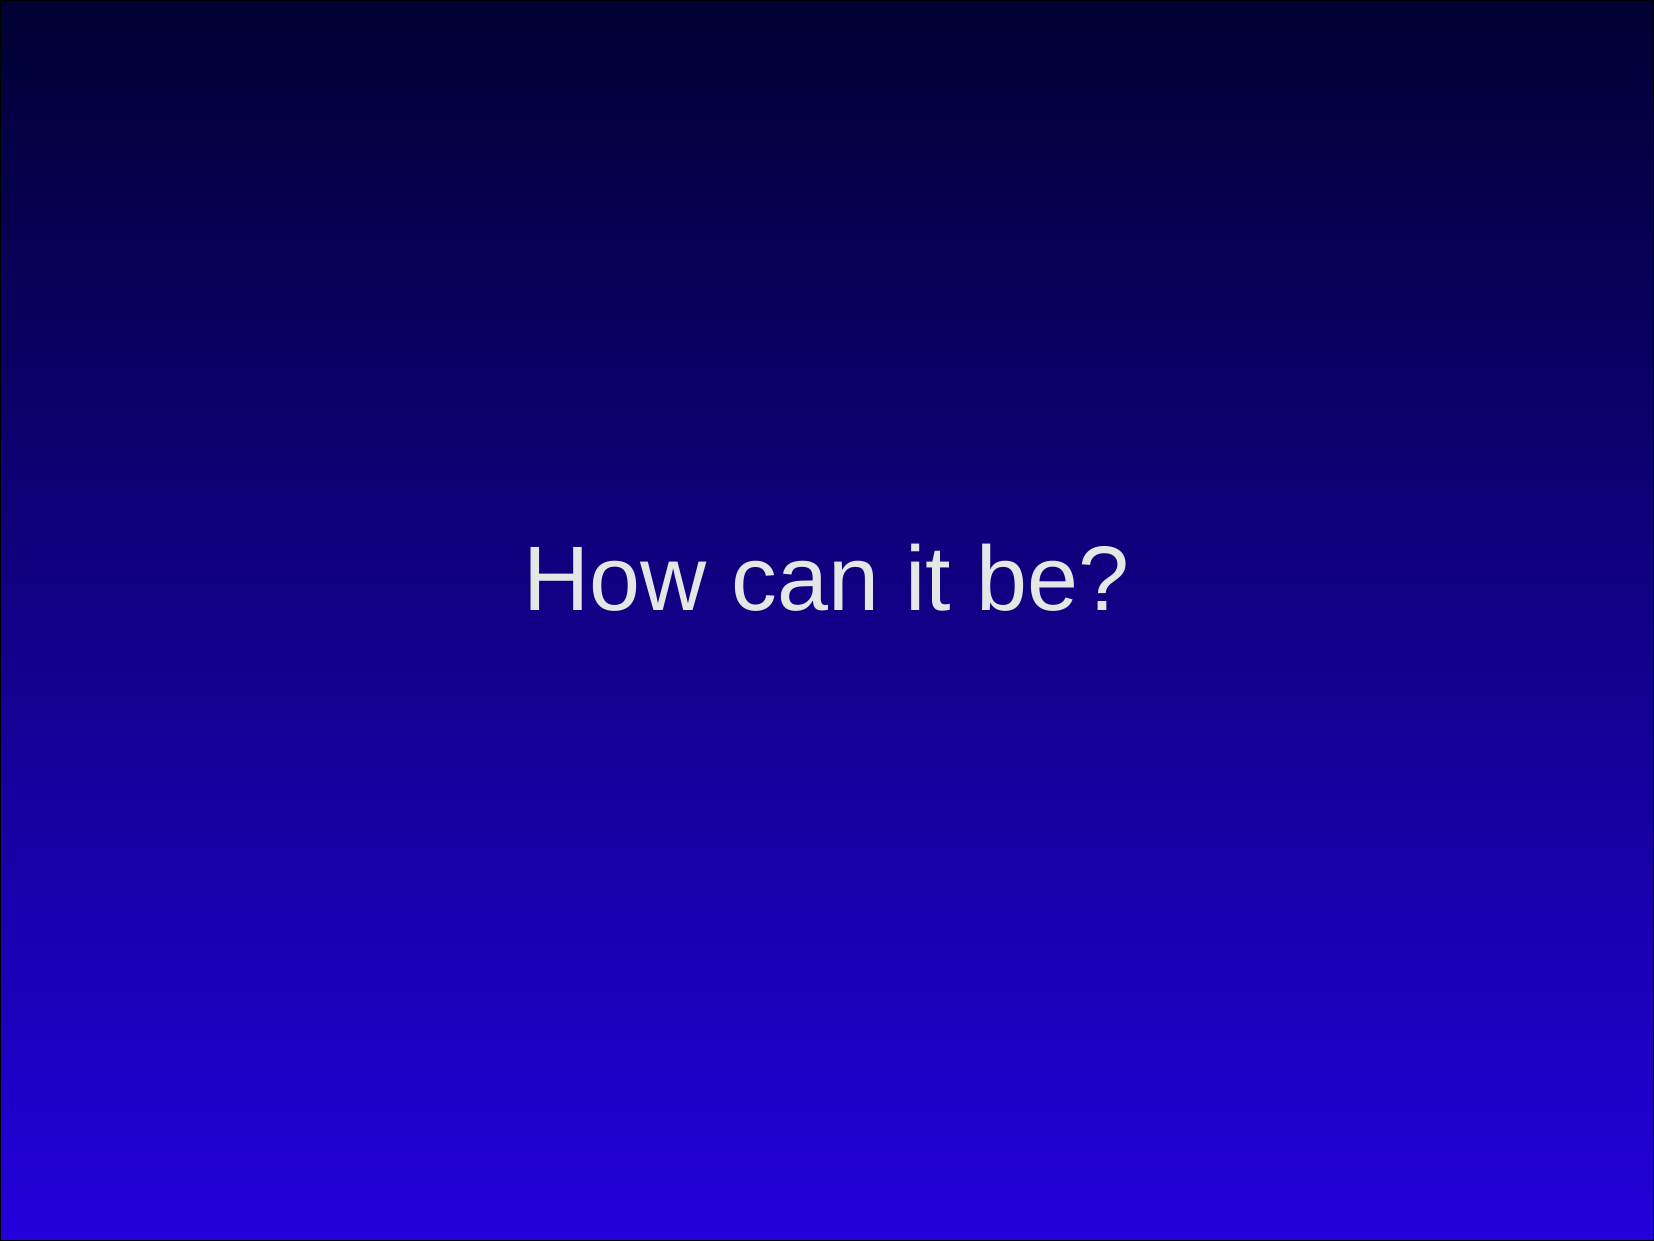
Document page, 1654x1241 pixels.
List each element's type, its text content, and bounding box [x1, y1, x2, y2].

subtitle How can it be? [82, 56, 1571, 1102]
